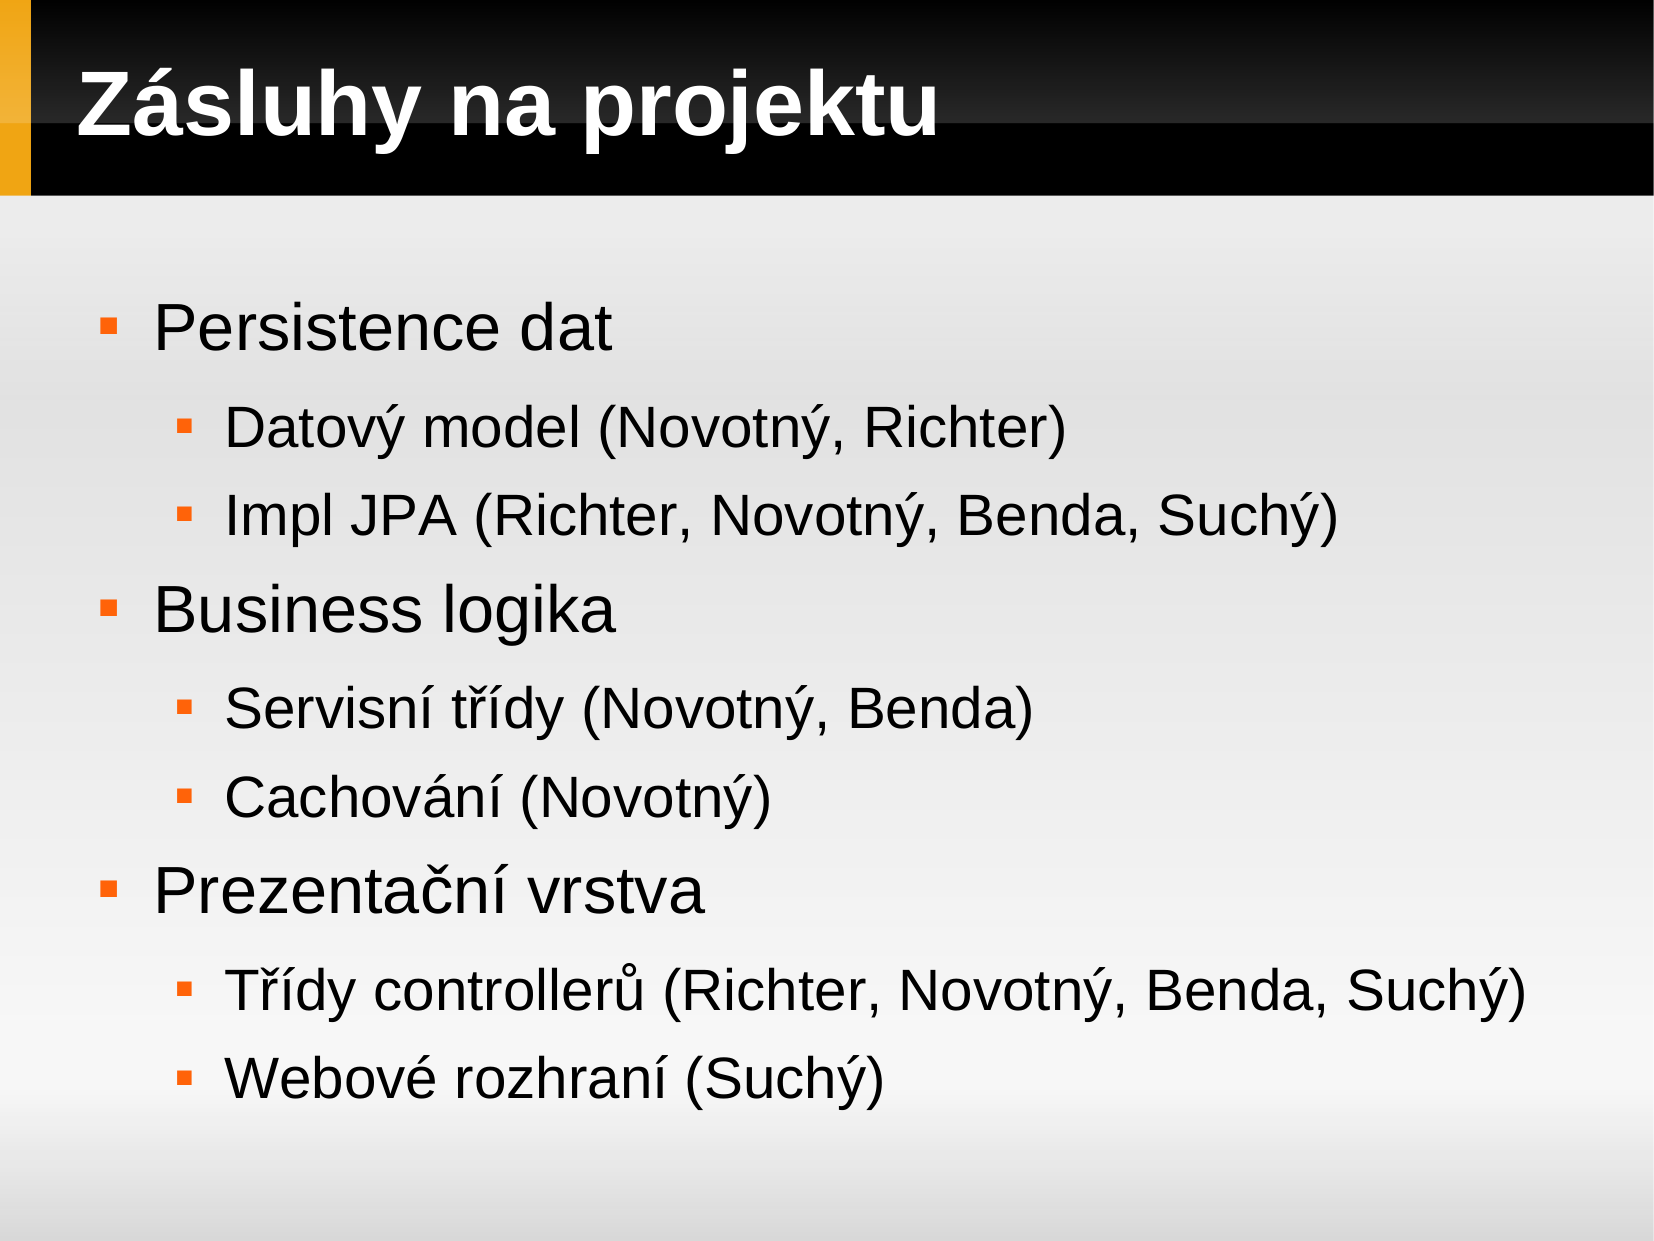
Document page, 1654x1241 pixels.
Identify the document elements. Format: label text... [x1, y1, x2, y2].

title Zásluhy na projektu [76, 0, 1565, 208]
list Persistence dat Datový model (Novotný, Richter) Impl JPA (Richter, Novotný, Benda, Suchý) Business logika Servisní třídy (Novotný, Benda) Cachování (Novotný) Prezentační vrstva Třídy controllerů (Richter, Novotný, Benda, Suchý) Webové rozhraní (Suchý) [82, 290, 1571, 1110]
picture [0, 0, 1654, 1241]
